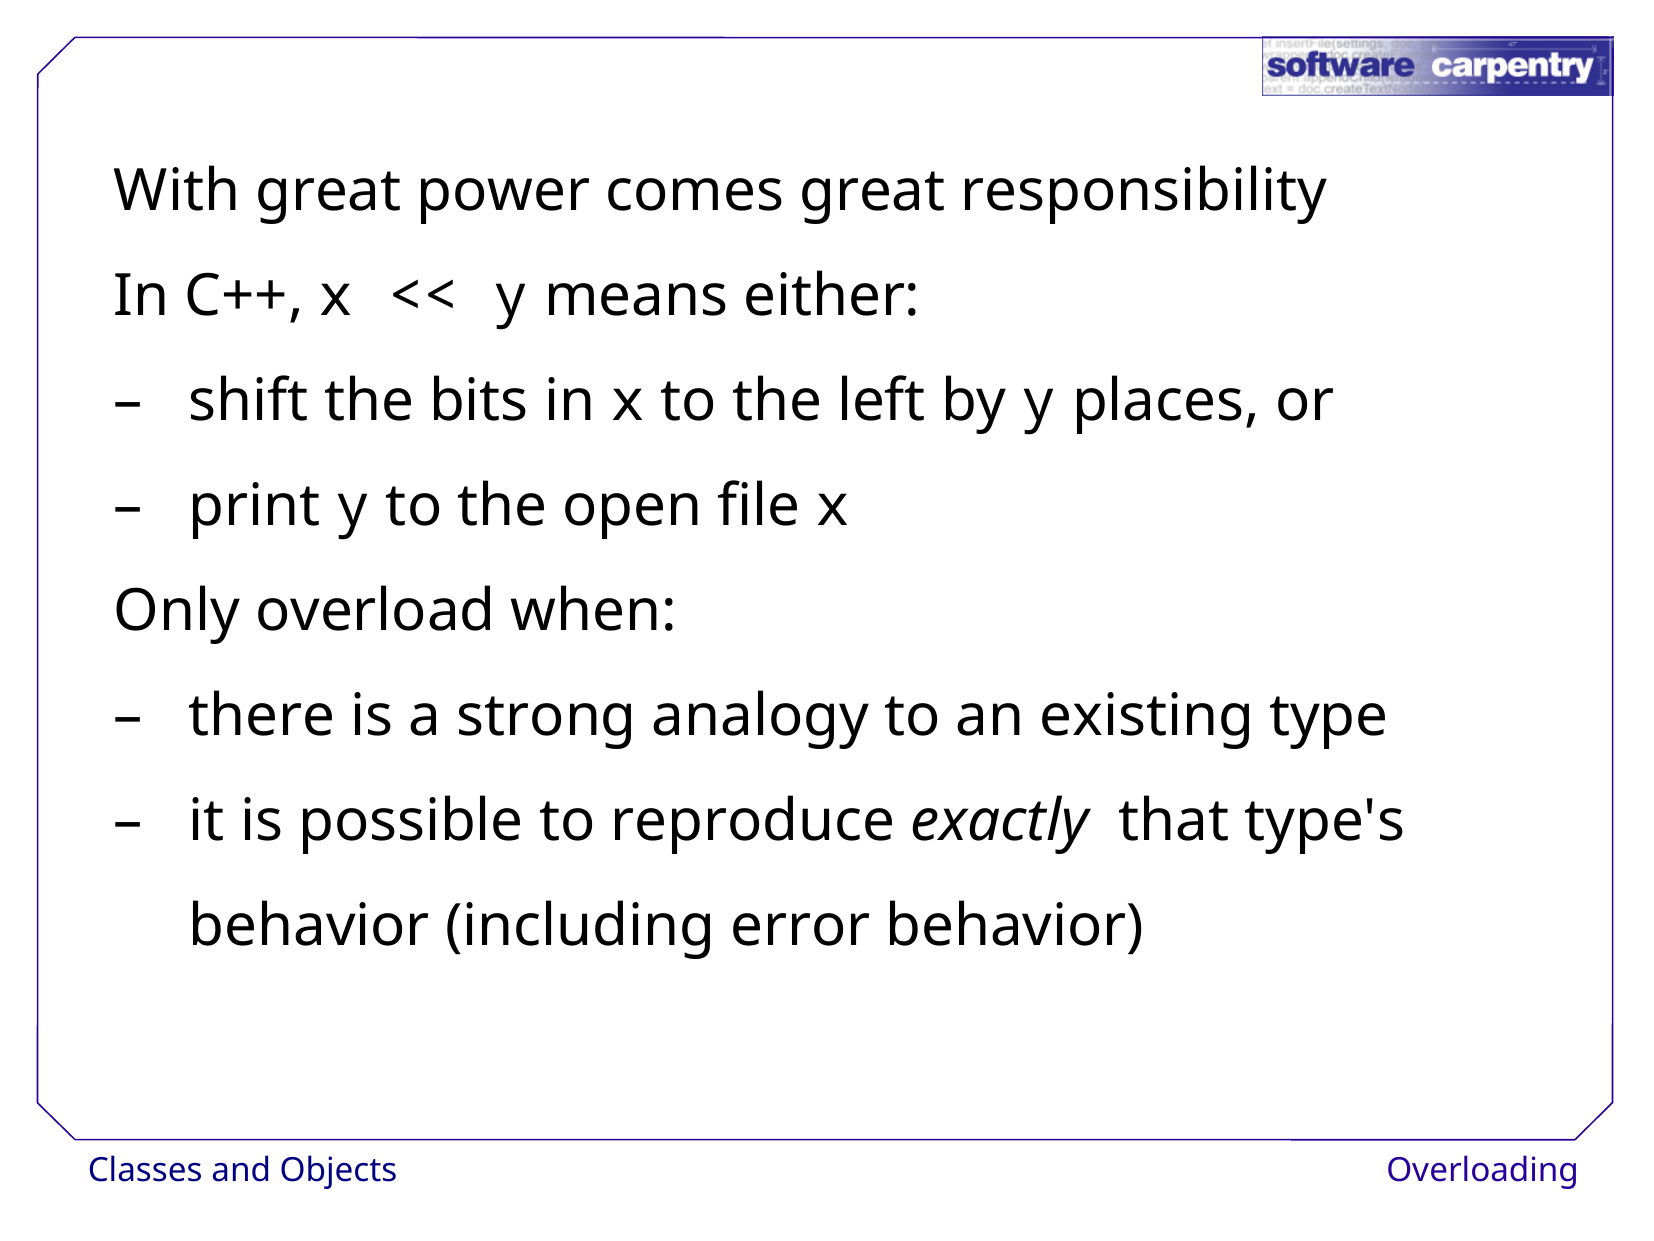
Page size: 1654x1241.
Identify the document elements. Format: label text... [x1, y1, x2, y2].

picture [1262, 36, 1614, 96]
text_box With great power comes great responsibility In C++, x << y means either: – shift the bits in x to the left by y places, or – print y to the open file x Only overload when: – there is a strong analogy to an existing type – it is possible to reproduce exactly that type's behavior (including error behavior) [99, 109, 1546, 965]
